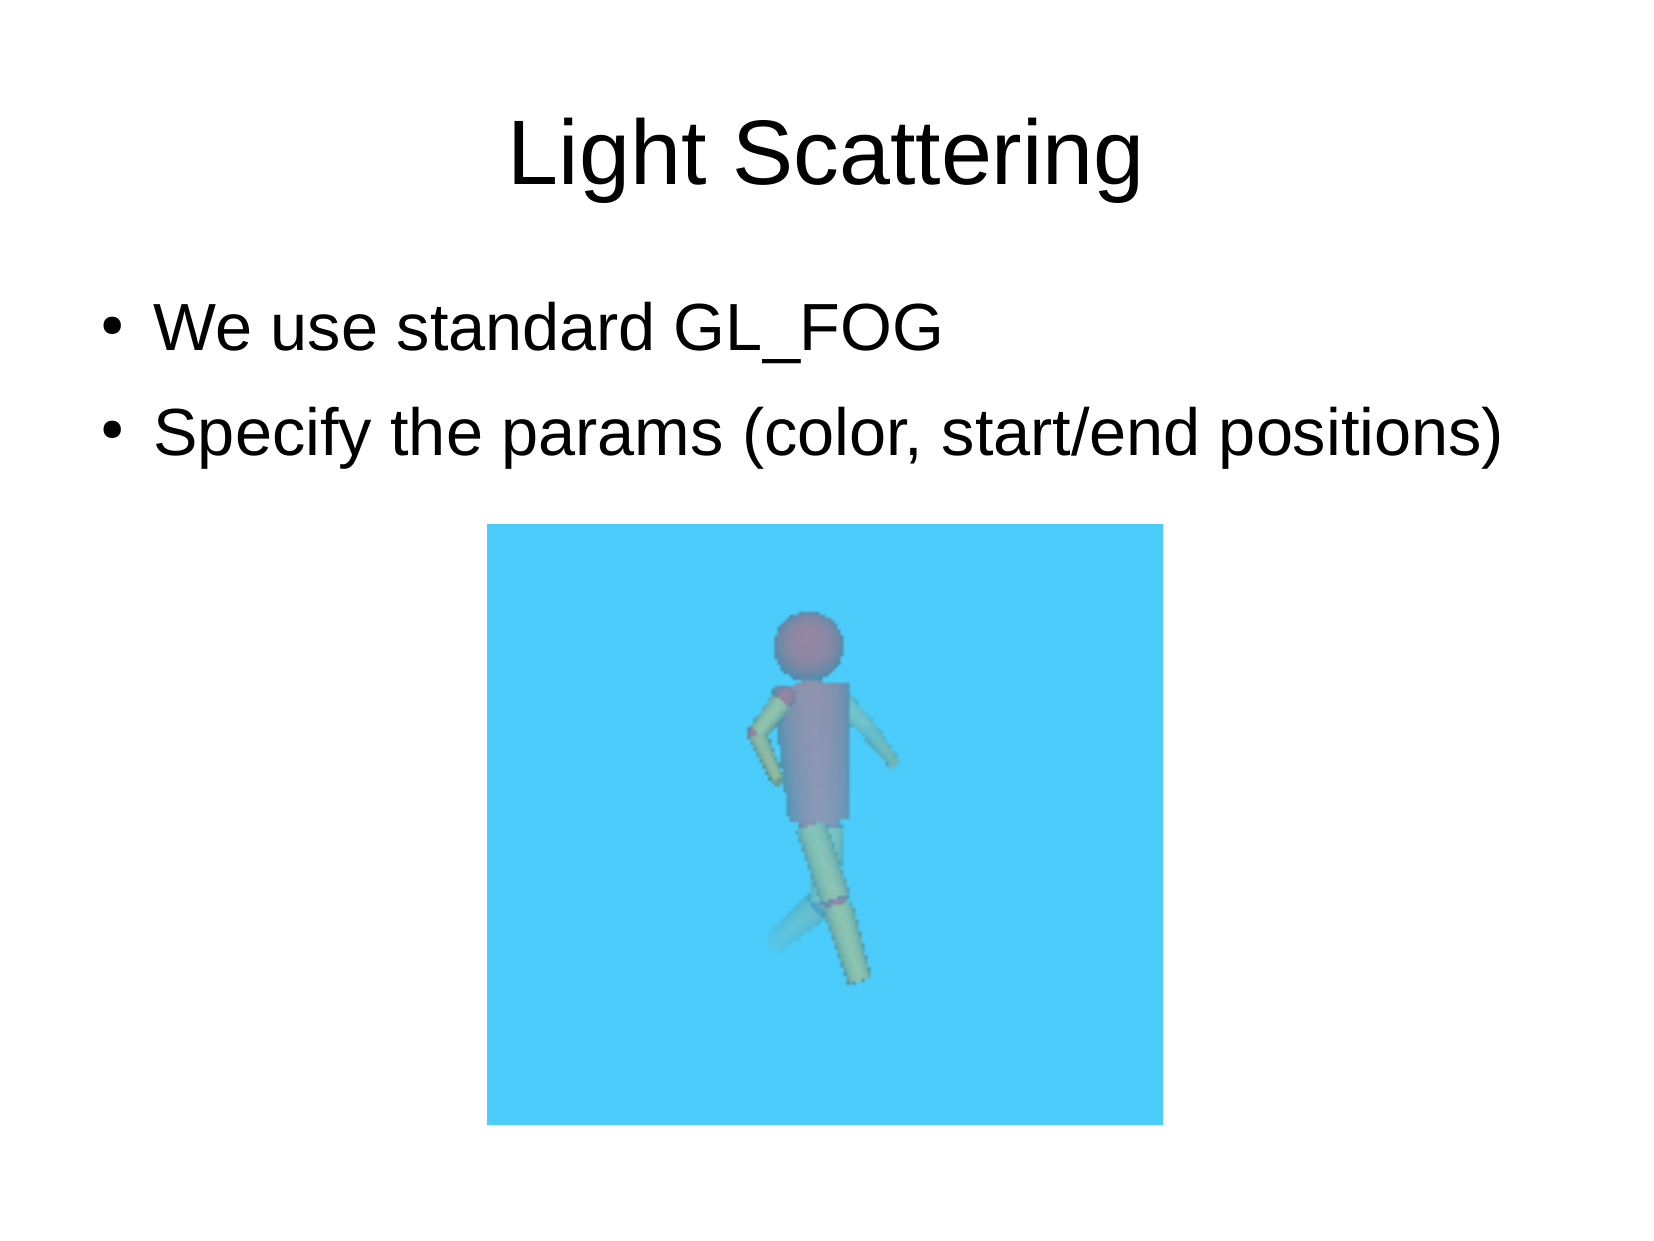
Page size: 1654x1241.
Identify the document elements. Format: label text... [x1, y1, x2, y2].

list We use standard GL_FOG Specify the params (color, start/end positions) [82, 290, 1571, 1109]
title Light Scattering [82, 56, 1571, 250]
picture [487, 524, 1163, 1126]
